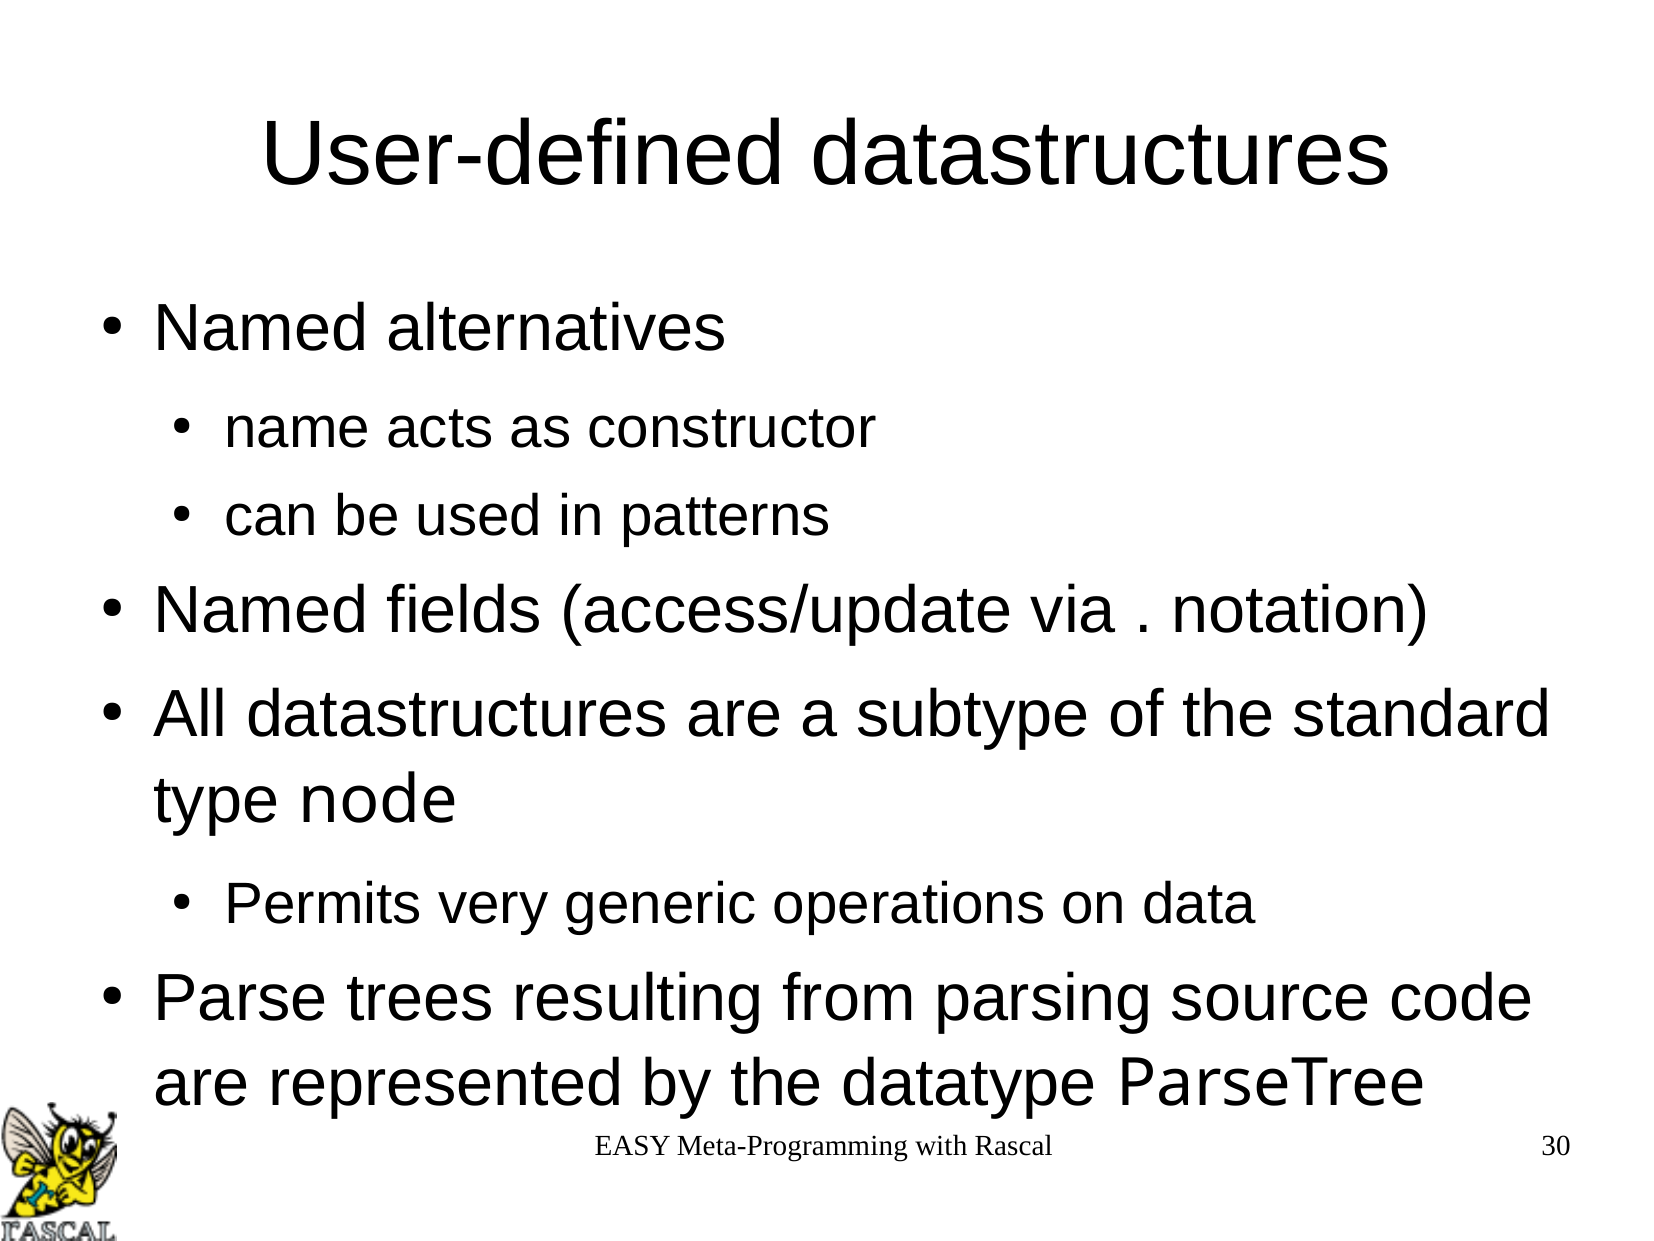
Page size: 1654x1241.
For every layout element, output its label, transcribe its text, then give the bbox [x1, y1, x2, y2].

title User-defined datastructures [82, 49, 1571, 257]
list Named alternatives name acts as constructor can be used in patterns Named fields (access/update via . notation) All datastructures are a subtype of the standard type node Permits very generic operations on data Parse trees resulting from parsing source code are represented by the datatype ParseTree [82, 290, 1571, 1109]
picture [0, 1102, 117, 1241]
